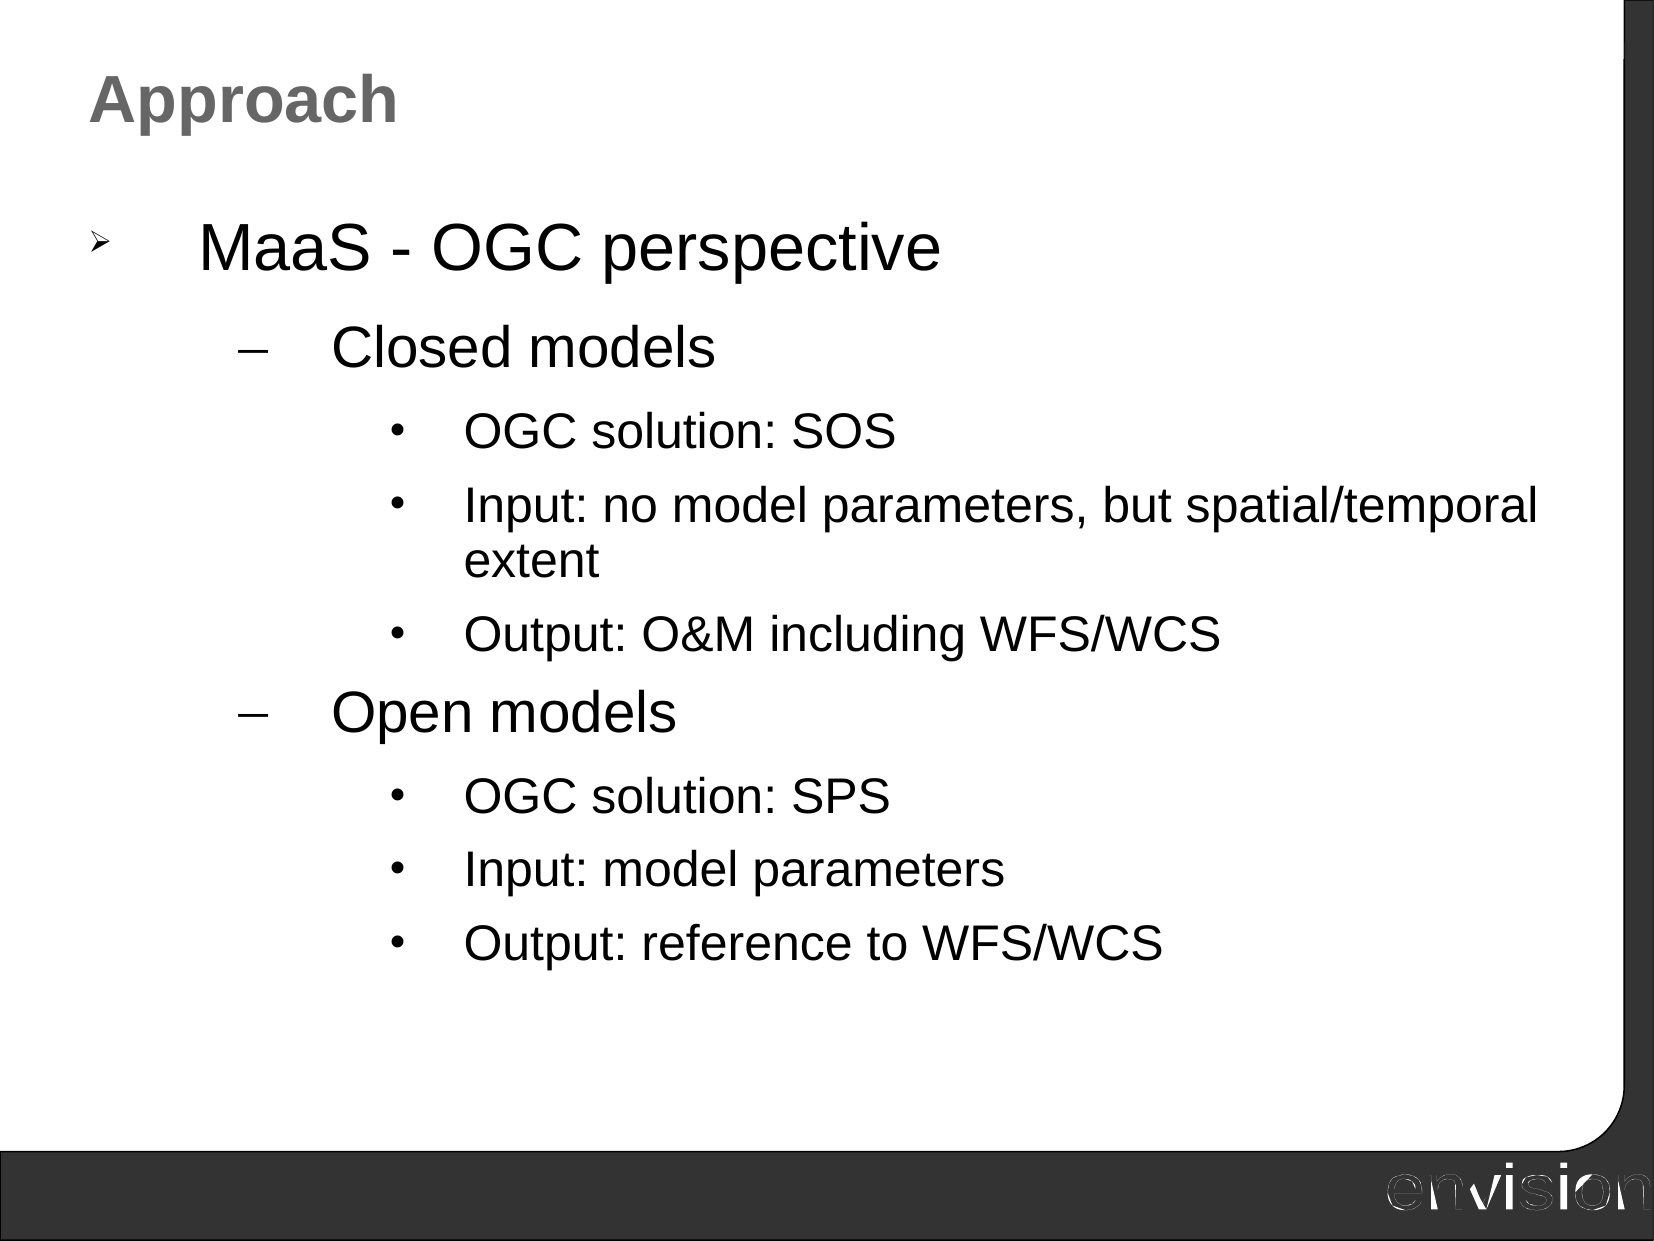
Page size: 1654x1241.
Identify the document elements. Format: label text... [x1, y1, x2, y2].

title Approach [88, 3, 1571, 196]
list MaaS - OGC perspective Closed models OGC solution: SOS Input: no model parameters, but spatial/temporal extent Output: O&M including WFS/WCS Open models OGC solution: SPS Input: model parameters Output: reference to WFS/WCS [88, 206, 1571, 1109]
